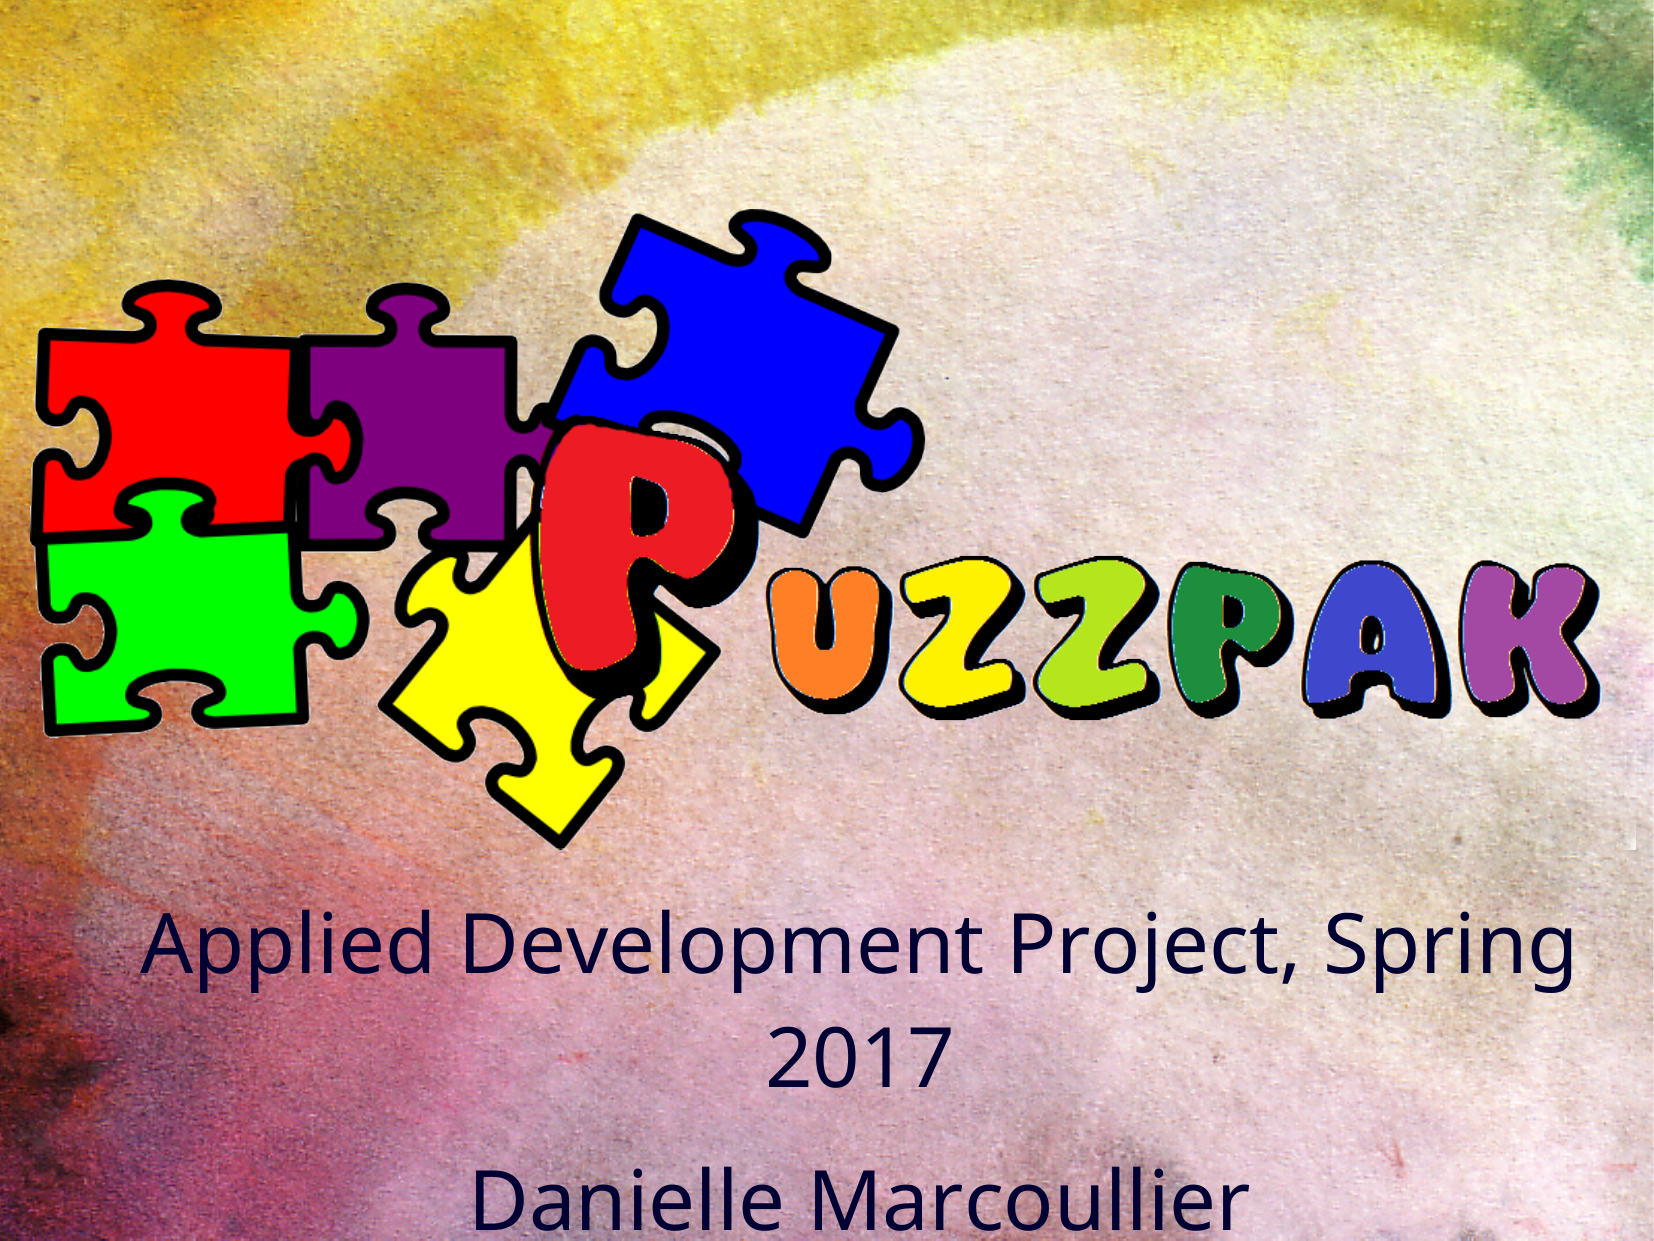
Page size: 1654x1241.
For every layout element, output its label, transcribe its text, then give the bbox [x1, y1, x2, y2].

list Applied Development Project, Spring 2017 Danielle Marcoullier [15, 885, 1636, 1241]
picture [0, 0, 1654, 1241]
